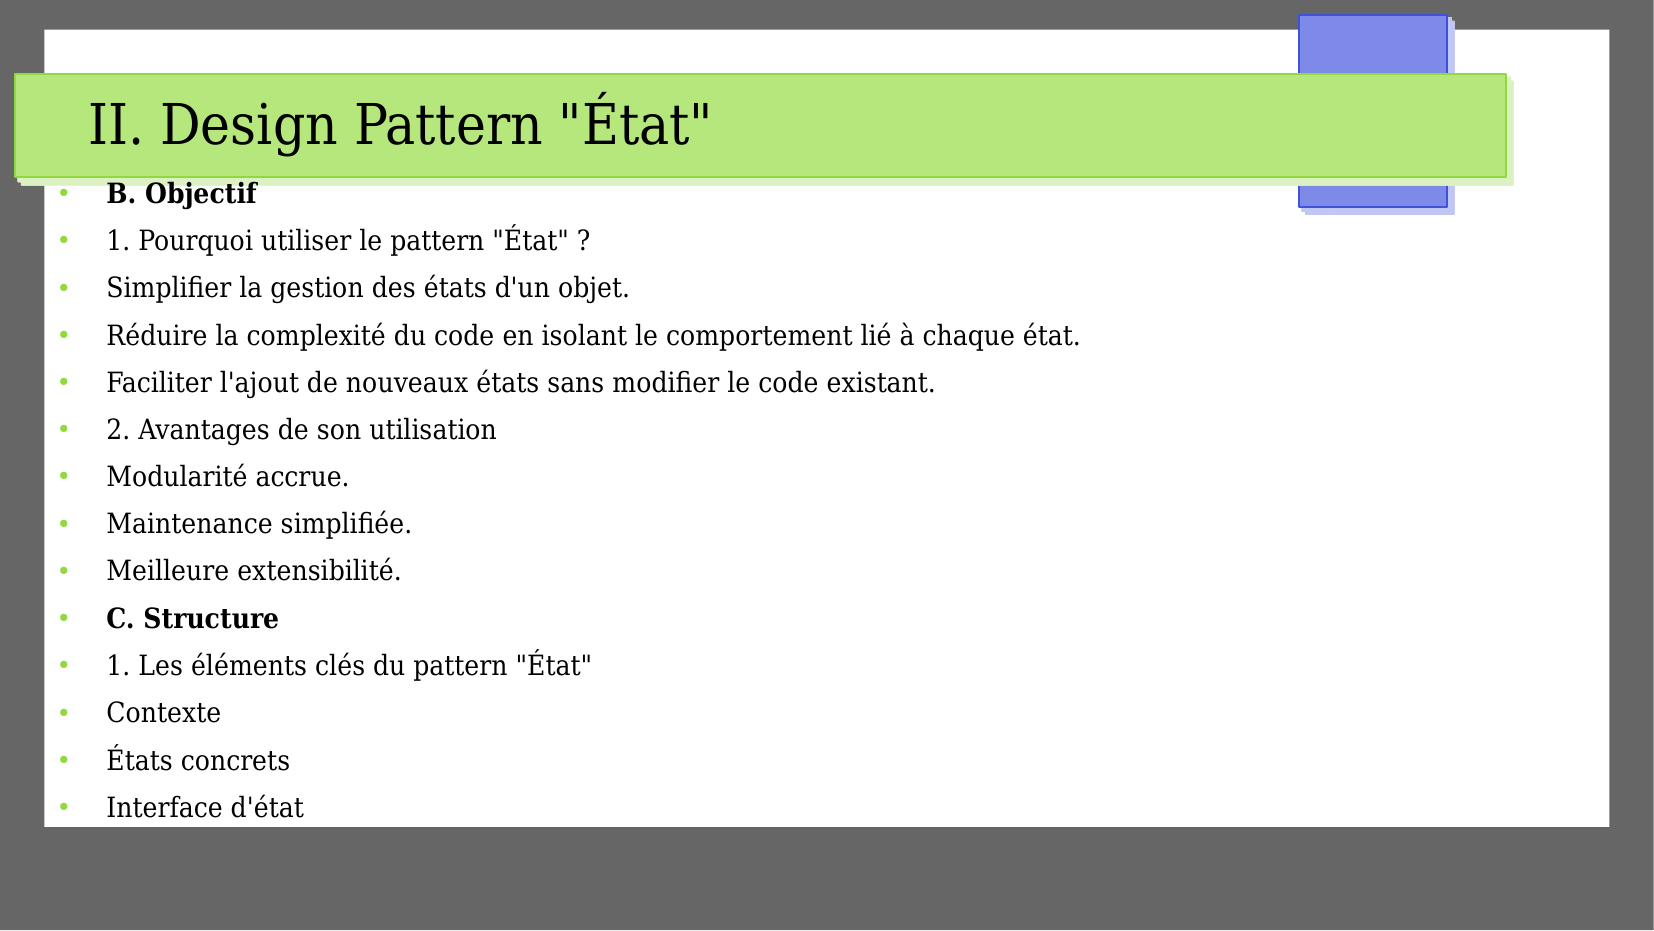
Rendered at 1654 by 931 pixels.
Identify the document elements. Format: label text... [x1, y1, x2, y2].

list B. Objectif 1. Pourquoi utiliser le pattern "État" ? Simplifier la gestion des états d'un objet. Réduire la complexité du code en isolant le comportement lié à chaque état. Faciliter l'ajout de nouveaux états sans modifier le code existant. 2. Avantages de son utilisation Modularité accrue. Maintenance simplifiée. Meilleure extensibilité. C. Structure 1. Les éléments clés du pattern "État" Contexte États concrets Interface d'état [59, 177, 1595, 827]
title II. Design Pattern "État" [88, 73, 1506, 177]
